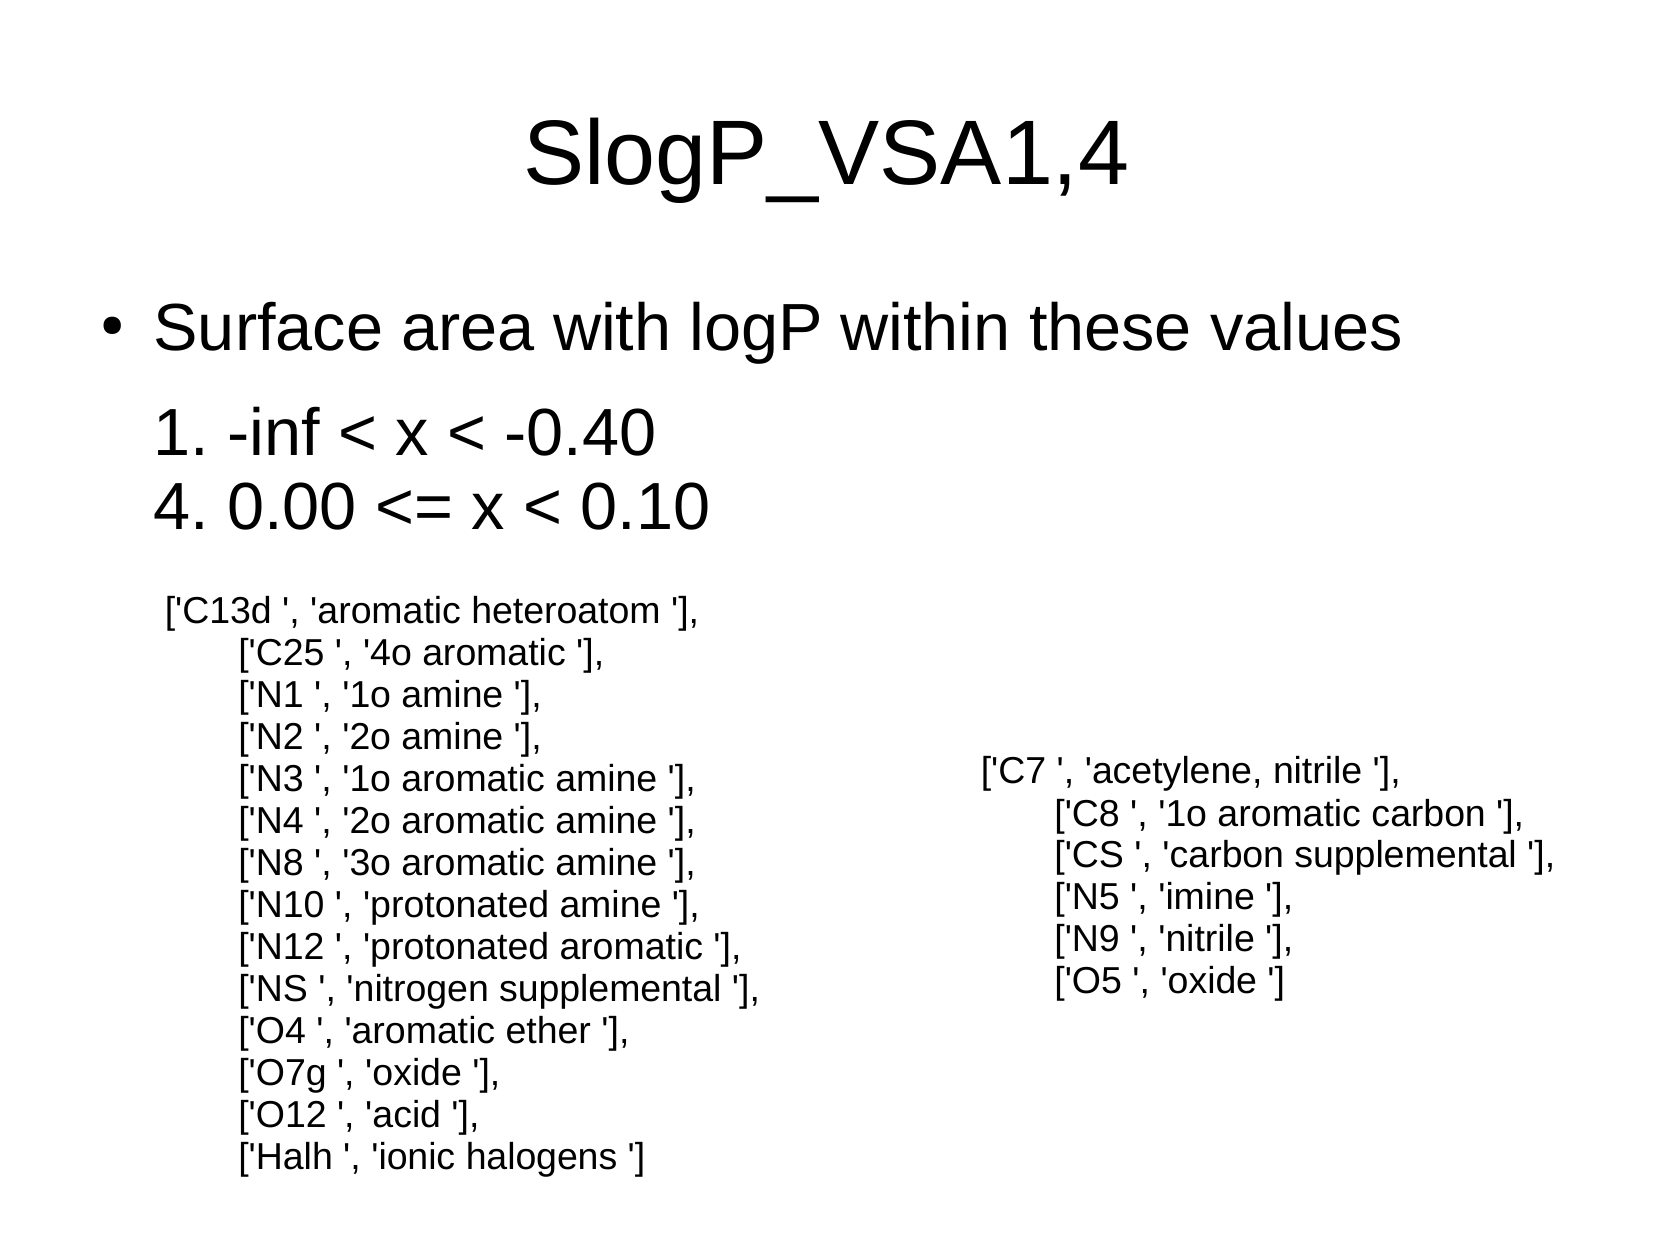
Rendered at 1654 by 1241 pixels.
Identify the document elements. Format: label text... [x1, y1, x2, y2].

title SlogP_VSA1,4 [82, 49, 1571, 257]
text_box ['C13d ', 'aromatic heteroatom '], ['C25 ', '4o aromatic '], ['N1 ', '1o amine '], ['N2 ', '2o amine '], ['N3 ', '1o aromatic amine '], ['N4 ', '2o aromatic amine '], ['N8 ', '3o aromatic amine '], ['N10 ', 'protonated amine '], ['N12 ', 'protonated aromatic '], ['NS ', 'nitrogen supplemental '], ['O4 ', 'aromatic ether '], ['O7g ', 'oxide '], ['O12 ', 'acid '], ['Halh ', 'ionic halogens '] [150, 582, 776, 1186]
text_box ['C7 ', 'acetylene, nitrile '], ['C8 ', '1o aromatic carbon '], ['CS ', 'carbon supplemental '], ['N5 ', 'imine '], ['N9 ', 'nitrile '], ['O5 ', 'oxide '] [966, 742, 1571, 1010]
list Surface area with logP within these values 1. -inf < x < -0.40 4. 0.00 <= x < 0.10 [82, 290, 1571, 1010]
